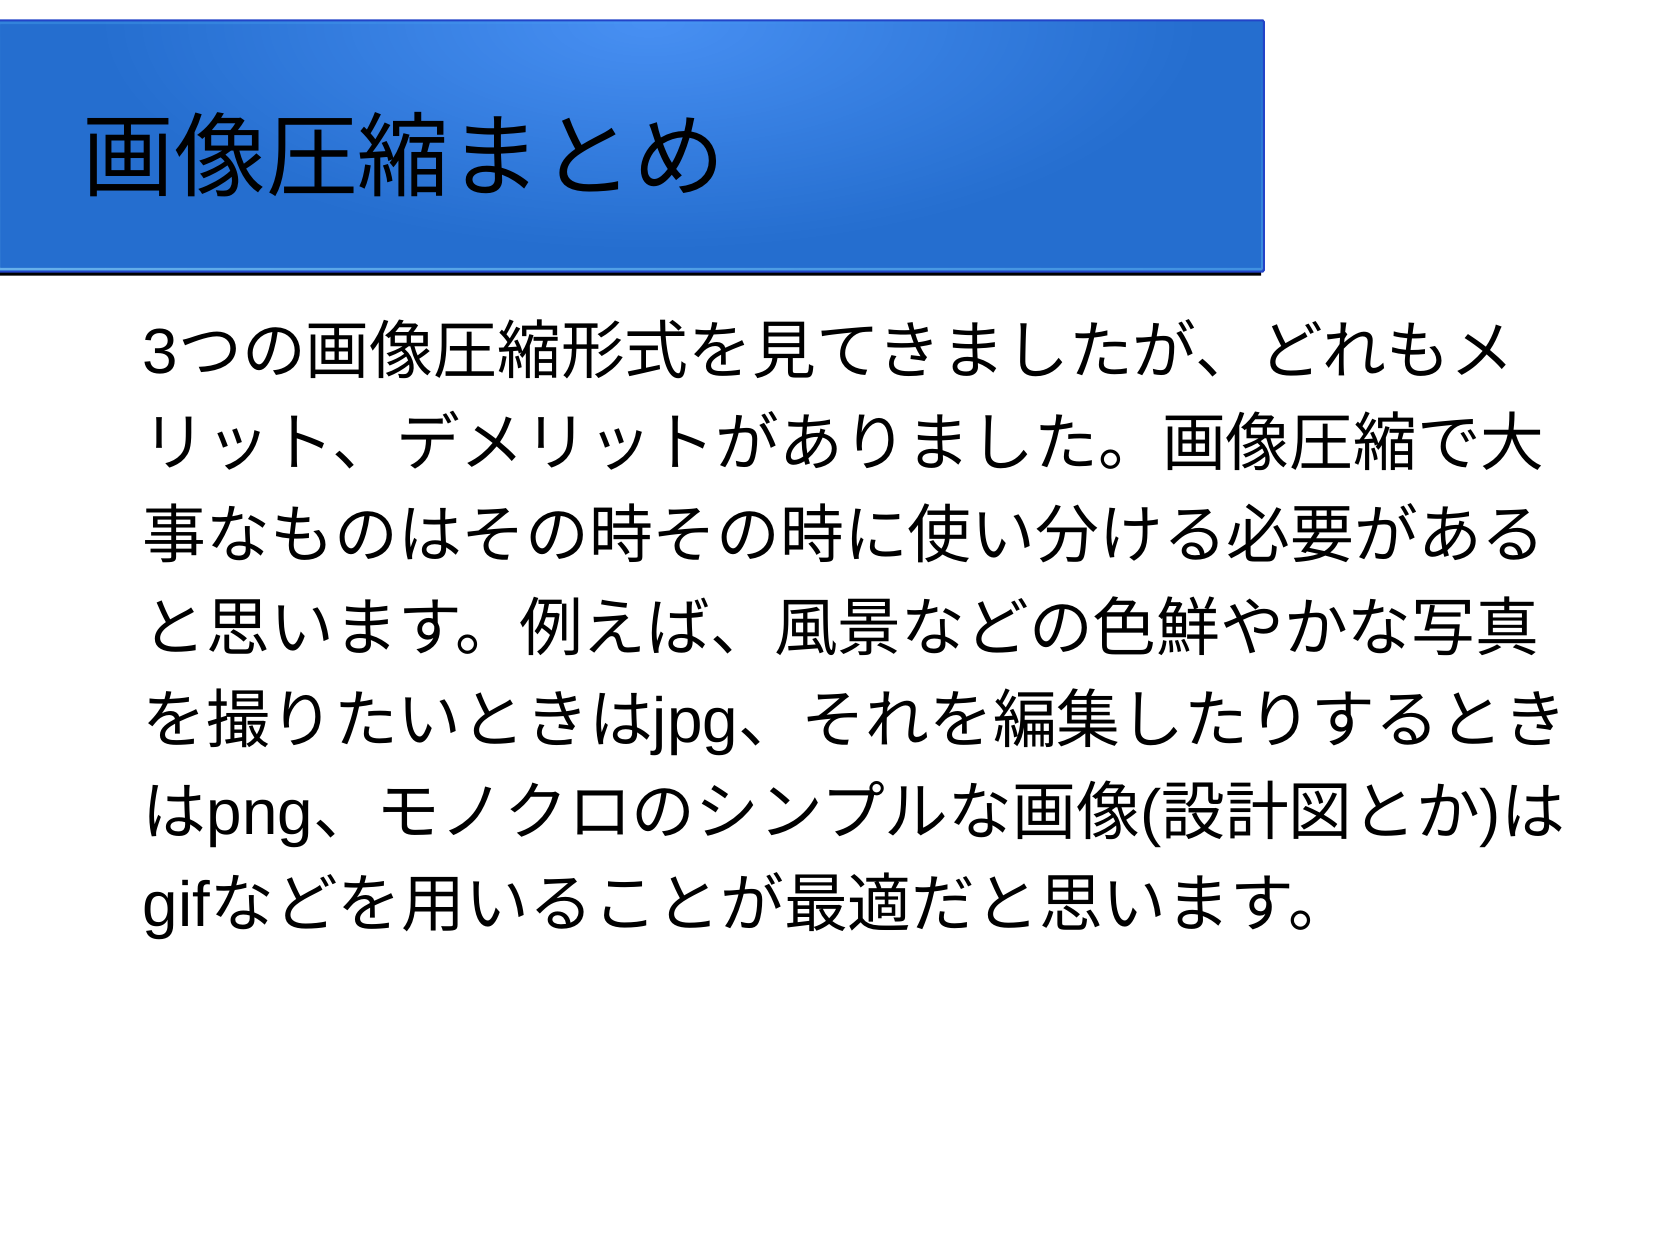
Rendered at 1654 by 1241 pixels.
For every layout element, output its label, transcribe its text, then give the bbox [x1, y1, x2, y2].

list 3つの画像圧縮形式を見てきましたが、どれもメリット、デメリットがありました。画像圧縮で大事なものはその時その時に使い分ける必要があると思います。例えば、風景などの色鮮やかな写真を撮りたいときはjpg、それを編集したりするときはpng、モノクロのシンプルな画像(設計図とか)はgifなどを用いることが最適だと思います。 [82, 299, 1571, 1019]
title 画像圧縮まとめ [82, 47, 1235, 252]
